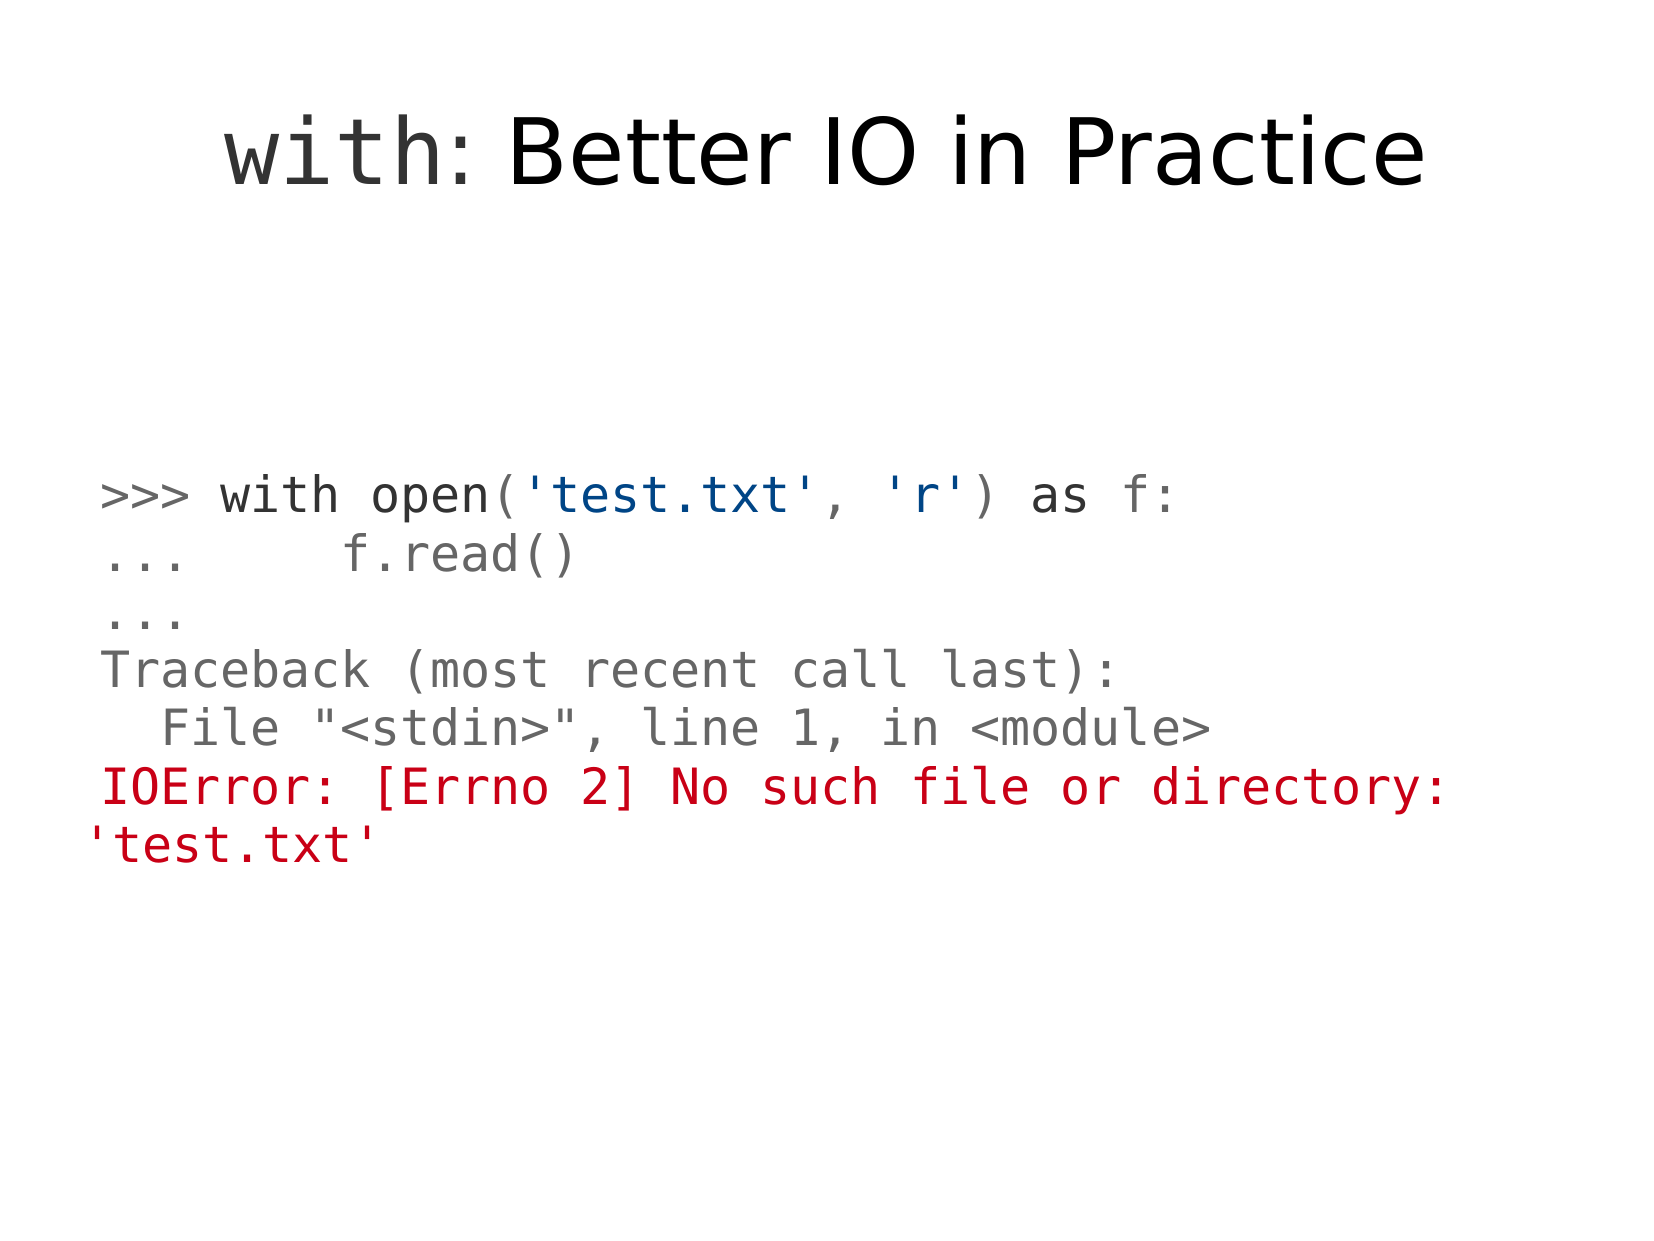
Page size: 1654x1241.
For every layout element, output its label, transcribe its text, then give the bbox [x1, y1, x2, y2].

subtitle >>> with open('test.txt', 'r') as f: ... f.read() ... Traceback (most recent call last): File "<stdin>", line 1, in <module> IOError: [Errno 2] No such file or directory: 'test.txt' [82, 290, 1571, 1109]
title with: Better IO in Practice [82, 49, 1571, 257]
